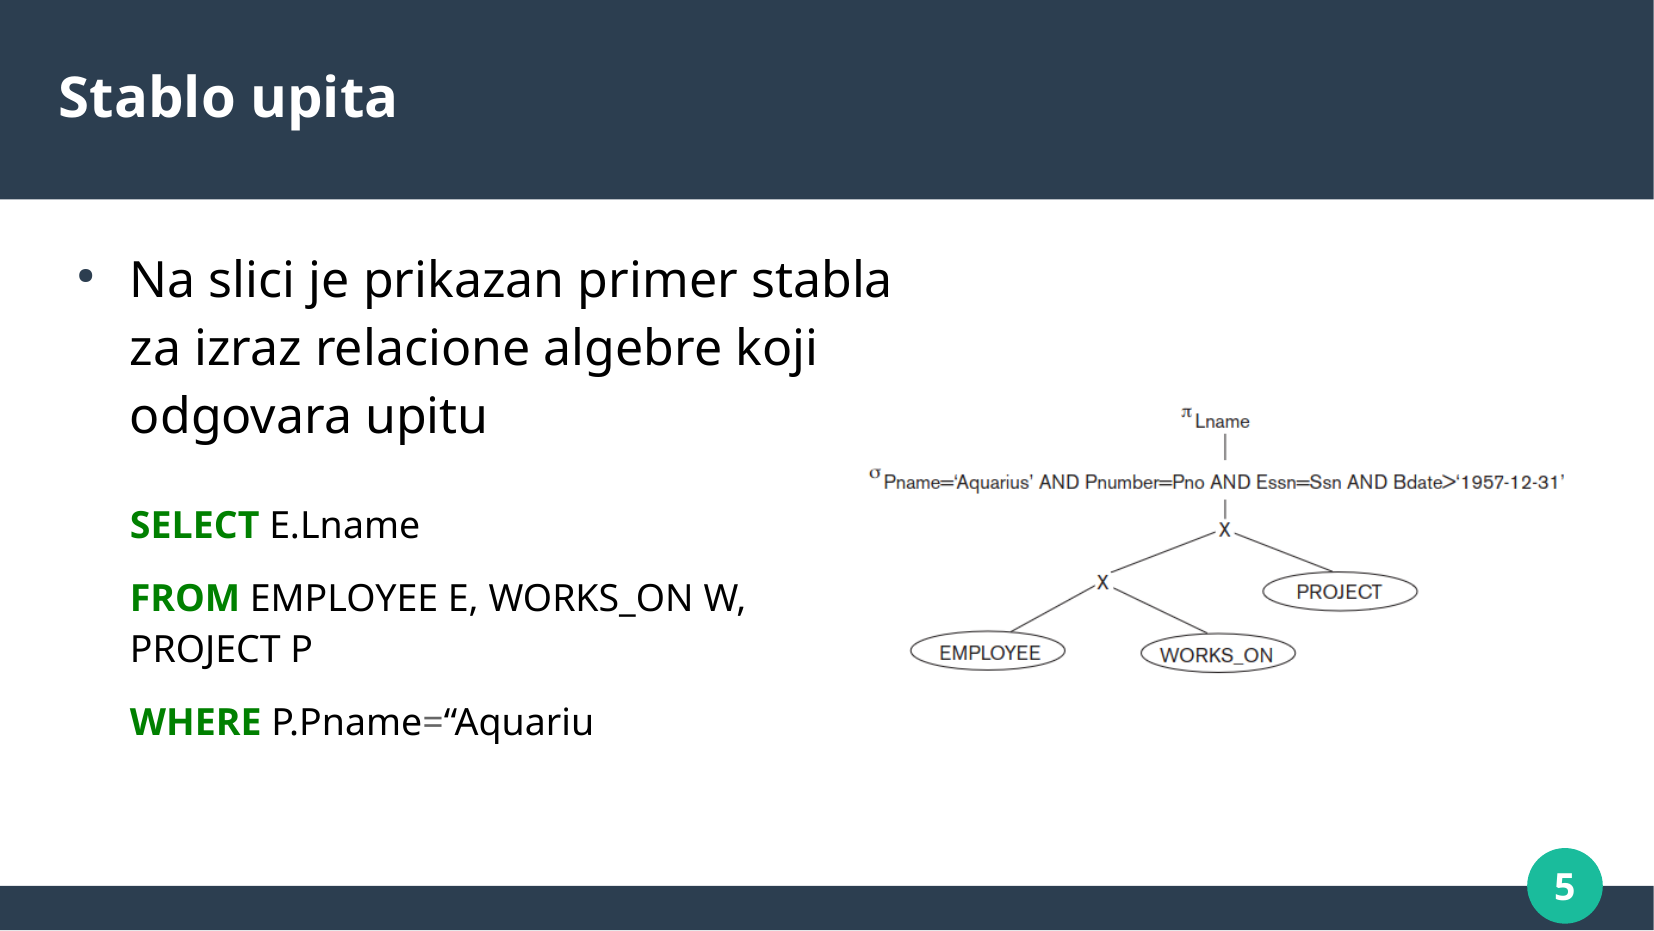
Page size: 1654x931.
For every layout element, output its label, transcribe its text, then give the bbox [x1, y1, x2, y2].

picture [845, 386, 1595, 721]
list Na slici je prikazan primer stabla za izraz relacione algebre koji odgovara upitu SELECT E.Lname FROM EMPLOYEE E, WORKS_ON W, PROJECT P WHERE P.Pname=“Aquariu [59, 243, 901, 864]
title Stablo upita [59, 37, 1595, 155]
